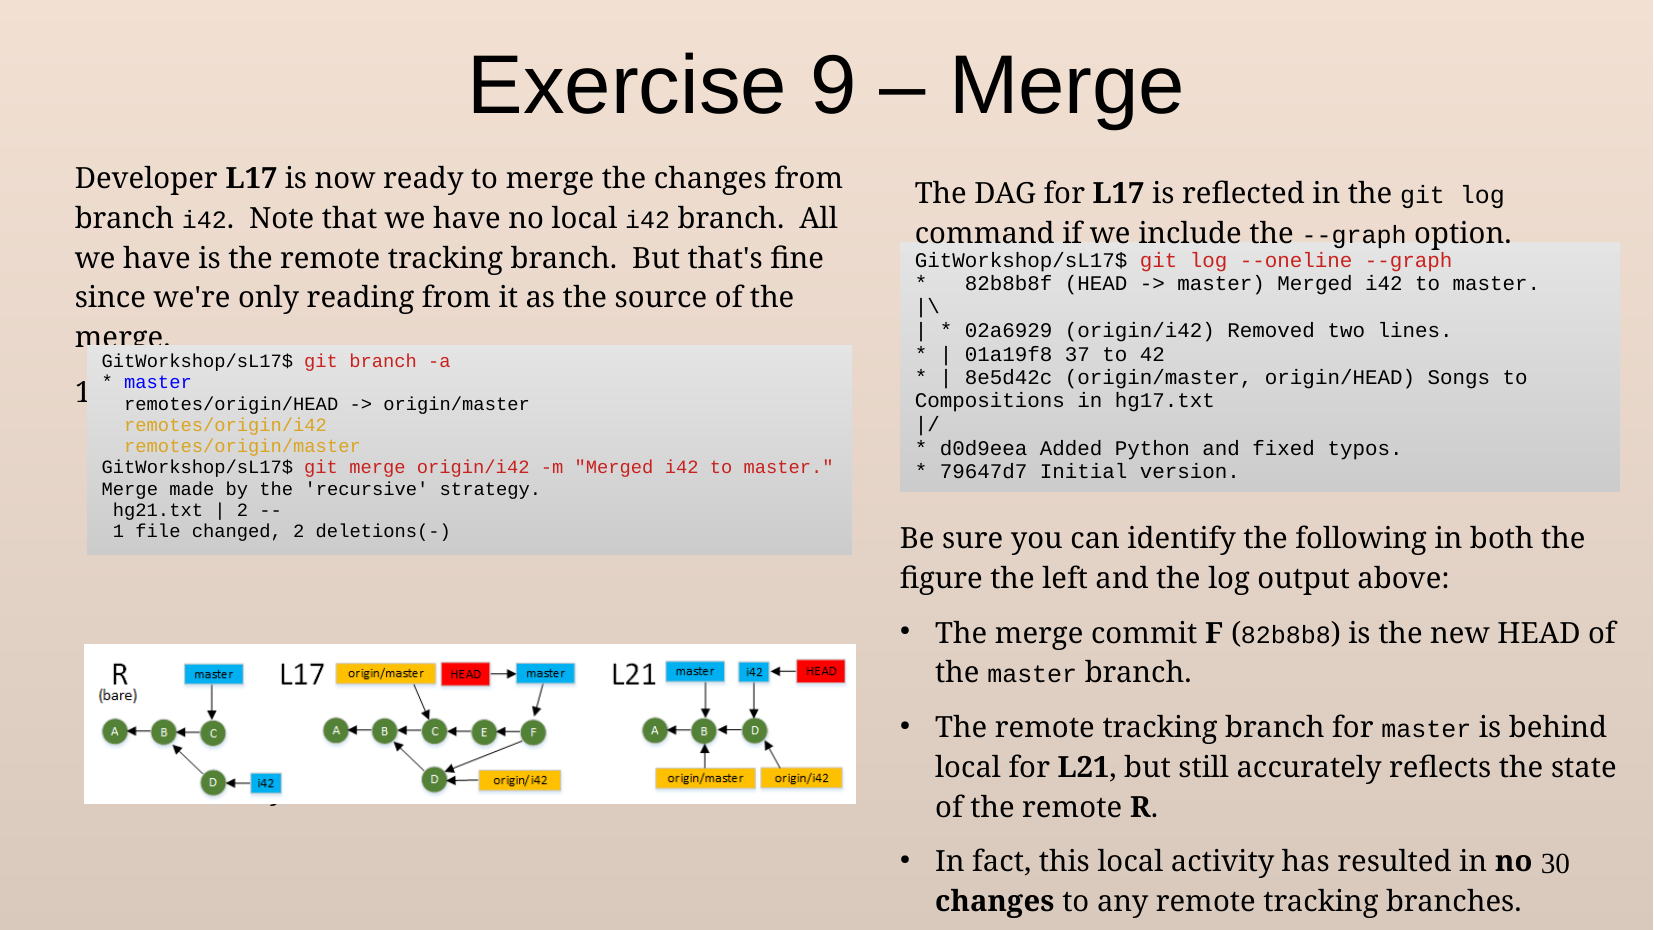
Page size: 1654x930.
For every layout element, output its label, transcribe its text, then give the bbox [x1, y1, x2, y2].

text_box GitWorkshop/sL17$ git branch -a * master remotes/origin/HEAD -> origin/master remotes/origin/i42 remotes/origin/master GitWorkshop/sL17$ git merge origin/i42 -m "Merged i42 to master." Merge made by the 'recursive' strategy. hg21.txt | 2 -- 1 file changed, 2 deletions(-) [86, 344, 852, 556]
picture [84, 644, 856, 804]
title Exercise 9 – Merge [82, 19, 1571, 151]
text_box GitWorkshop/sL17$ git log --oneline --graph * 82b8b8f (HEAD -> master) Merged i42 to master. |\ | * 02a6929 (origin/i42) Removed two lines. * | 01a19f8 37 to 42 * | 8e5d42c (origin/master, origin/HEAD) Songs to Compositions in hg17.txt |/ * d0d9eea Added Python and fixed typos. * 79647d7 Initial version. [900, 246, 1621, 493]
text_box The DAG for L17 is reflected in the git log command if we include the --graph option. [900, 165, 1621, 246]
text_box Developer L17 is now ready to merge the changes from branch i42. Note that we have no local i42 branch. All we have is the remote tracking branch. But that's fine since we're only reading from it as the source of the merge. Merge the i42 branch from origin/i42 into master. The comment is included in the merge command for this slide; it's common to leave it off and enter it interactively. [60, 150, 871, 676]
text_box Be sure you can identify the following in both the figure the left and the log output above: The merge commit F (82b8b8) is the new HEAD of the master branch. The remote tracking branch for master is behind local for L21, but still accurately reflects the state of the remote R. In fact, this local activity has resulted in no changes to any remote tracking branches. [885, 510, 1636, 834]
